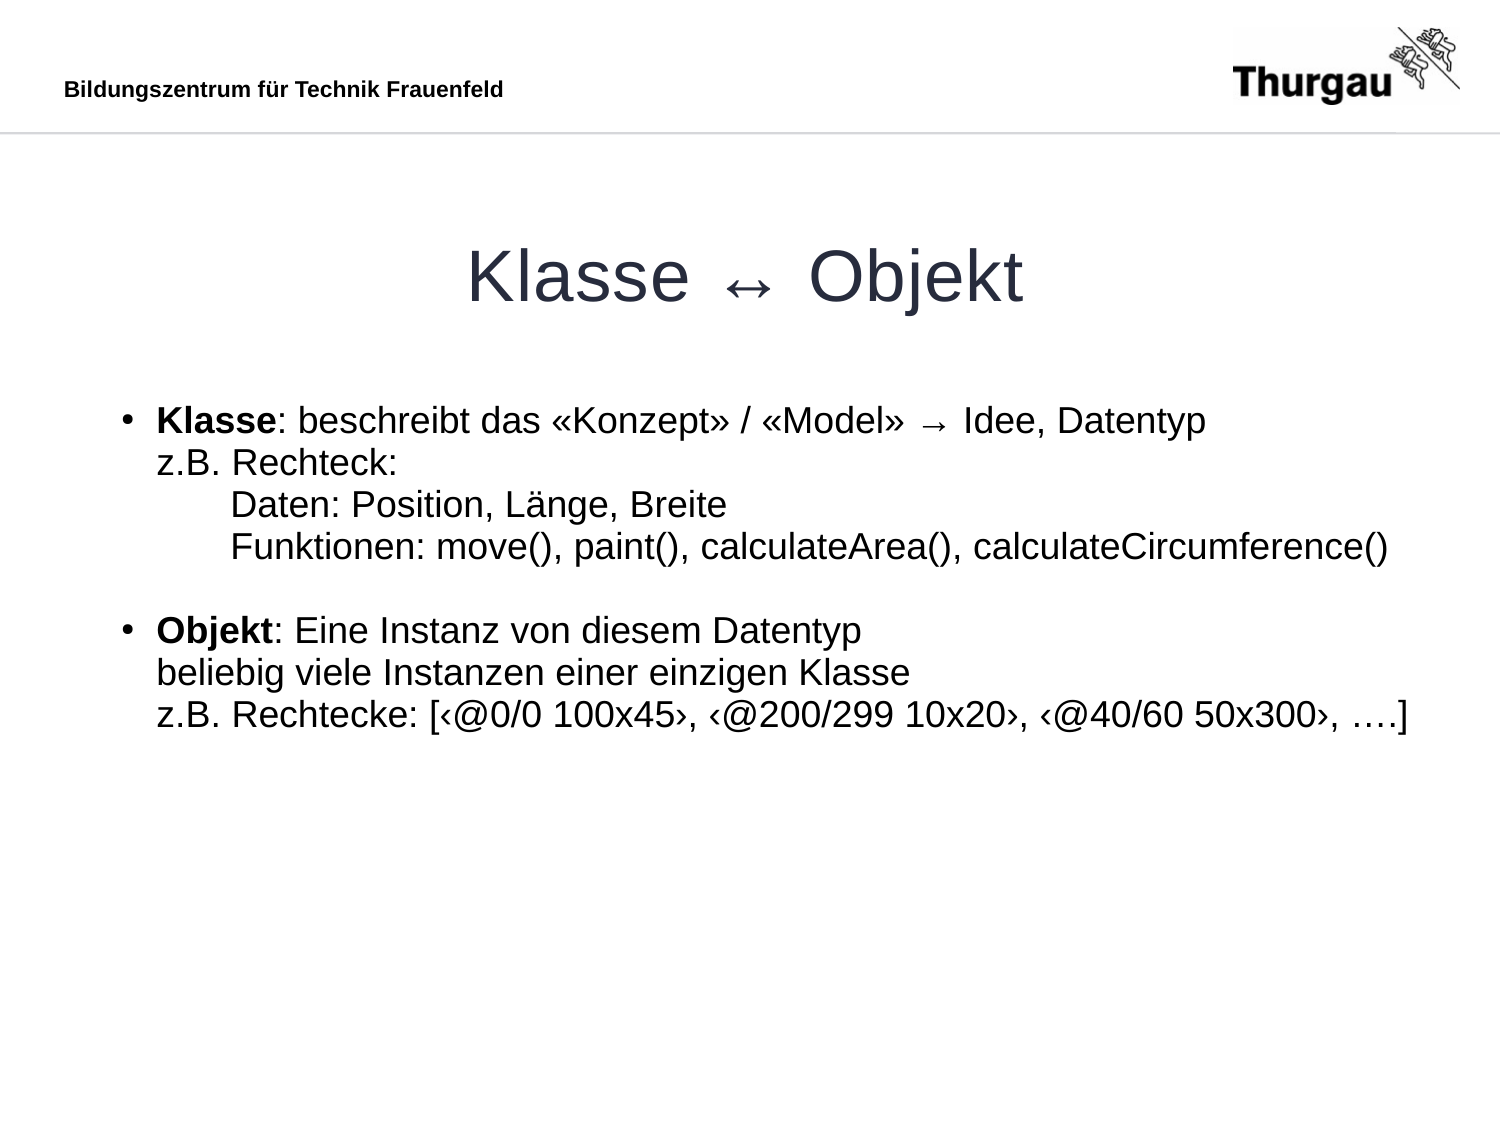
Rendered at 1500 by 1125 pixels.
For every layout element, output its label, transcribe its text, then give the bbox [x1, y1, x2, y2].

text_box Bildungszentrum für Technik Frauenfeld [48, 65, 667, 115]
picture [1233, 27, 1460, 105]
text_box Klasse ↔ Objekt [56, 239, 1435, 323]
text_box Klasse: beschreibt das «Konzept» / «Model» → Idee, Datentyp z.B. Rechteck: Daten: Position, Länge, Breite Funktionen: move(), paint(), calculateArea(), calculateCircumference() Objekt: Eine Instanz von diesem Datentyp beliebig viele Instanzen einer einzigen Klasse z.B. Rechtecke: [‹@0/0 100x45›, ‹@200/299 10x20›, ‹@40/60 50x300›, ….] [106, 392, 1453, 786]
